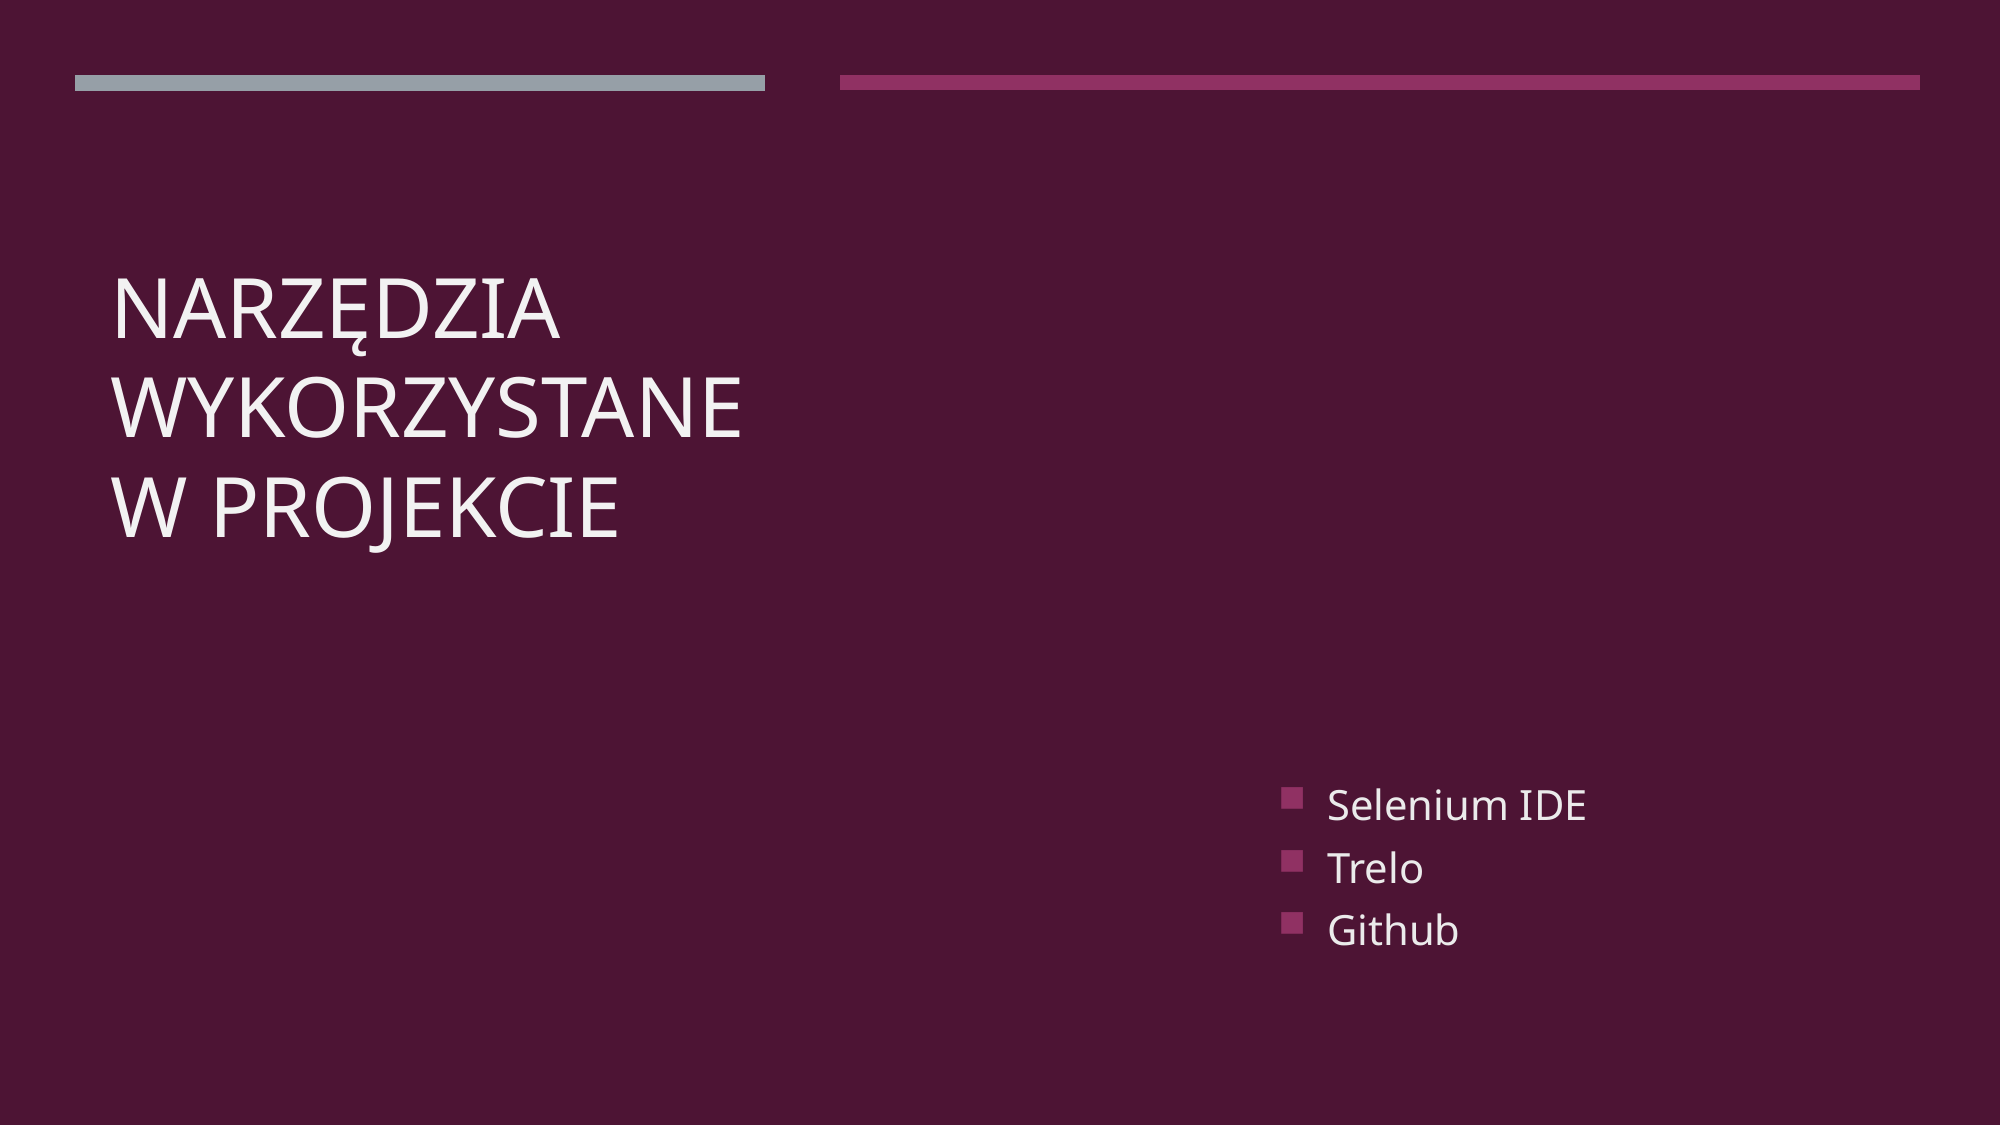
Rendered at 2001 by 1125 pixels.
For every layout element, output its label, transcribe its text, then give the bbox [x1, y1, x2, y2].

text_box [0, 0, 2000, 1125]
list Selenium IDE Trelo Github [1262, 771, 2000, 1125]
title Narzędzia wykorzystane w projekcie [95, 247, 838, 888]
